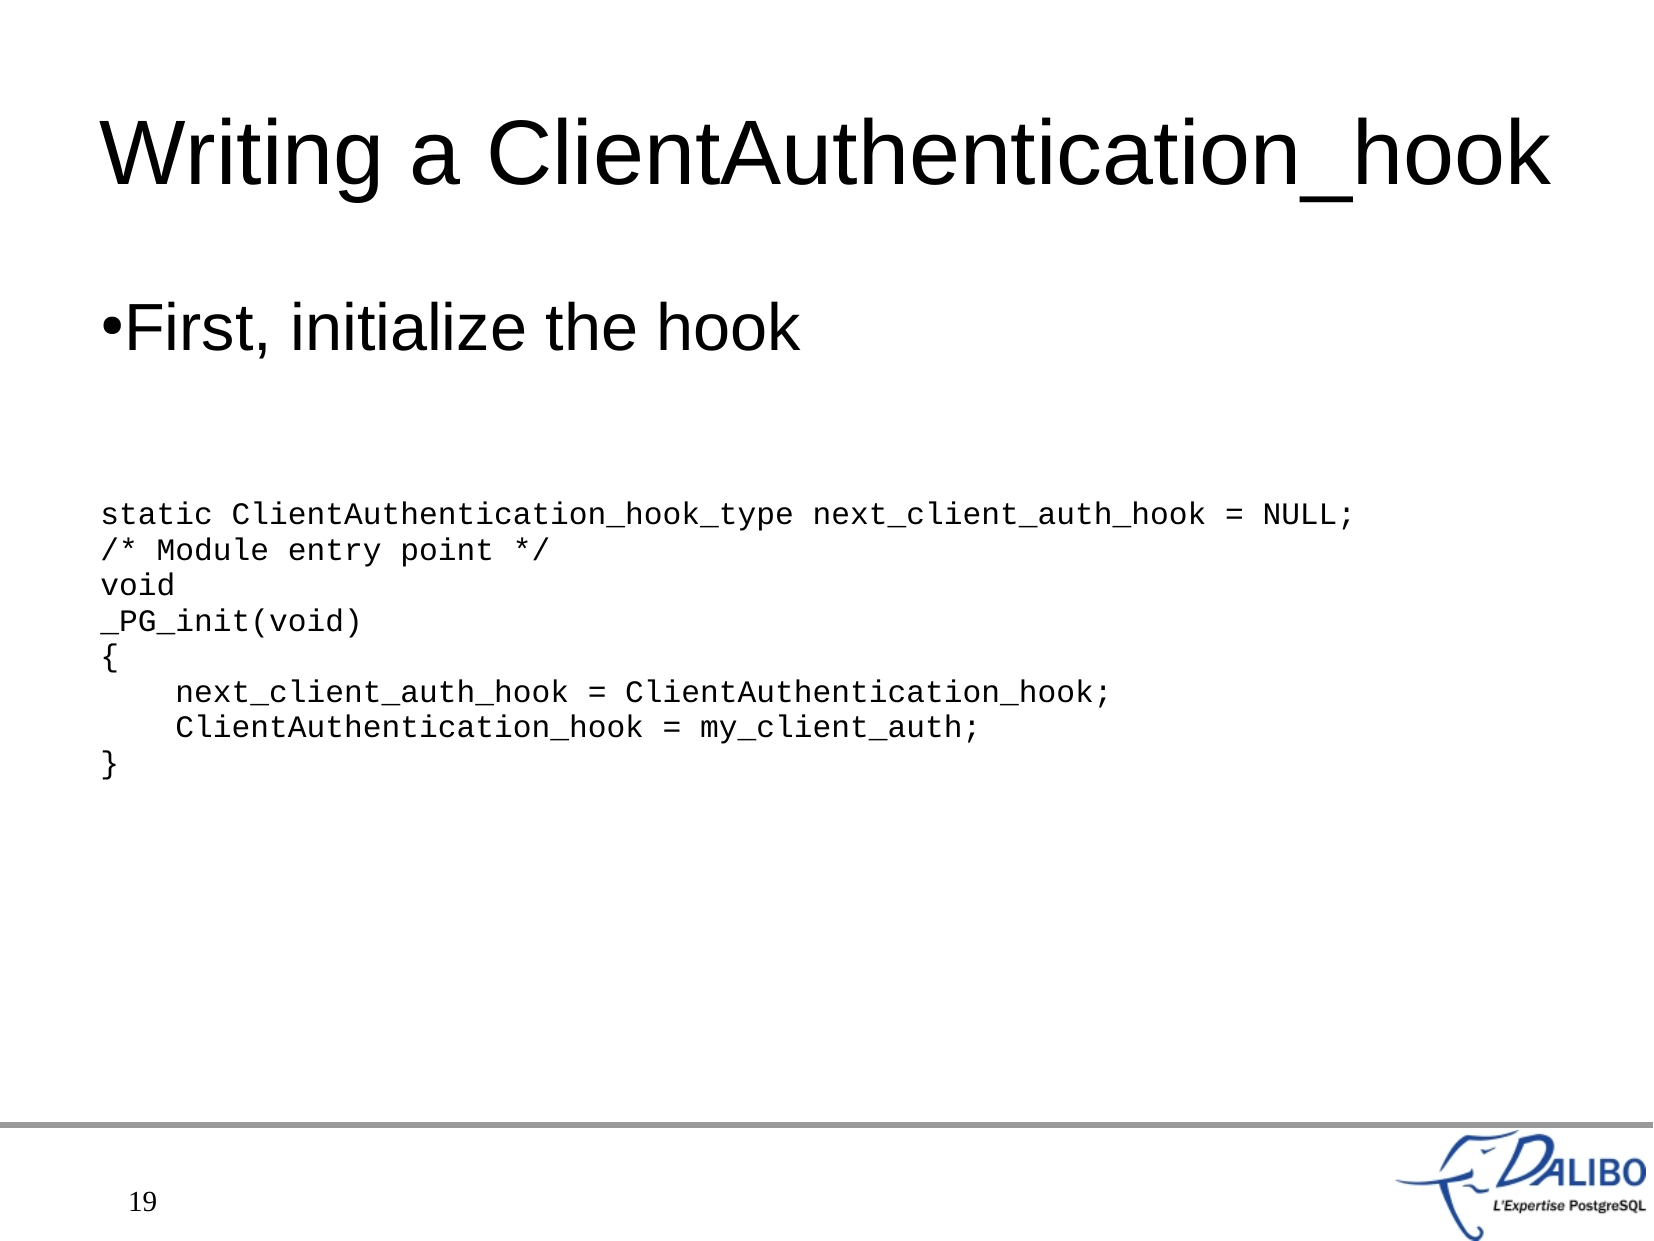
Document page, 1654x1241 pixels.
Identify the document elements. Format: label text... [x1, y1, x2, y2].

title Writing a ClientAuthentication_hook [82, 49, 1571, 257]
picture [1395, 1130, 1646, 1241]
list First, initialize the hook static ClientAuthentication_hook_type next_client_auth_hook = NULL; /* Module entry point */ void _PG_init(void) { next_client_auth_hook = ClientAuthentication_hook; ClientAuthentication_hook = my_client_auth; } [82, 290, 1571, 1109]
